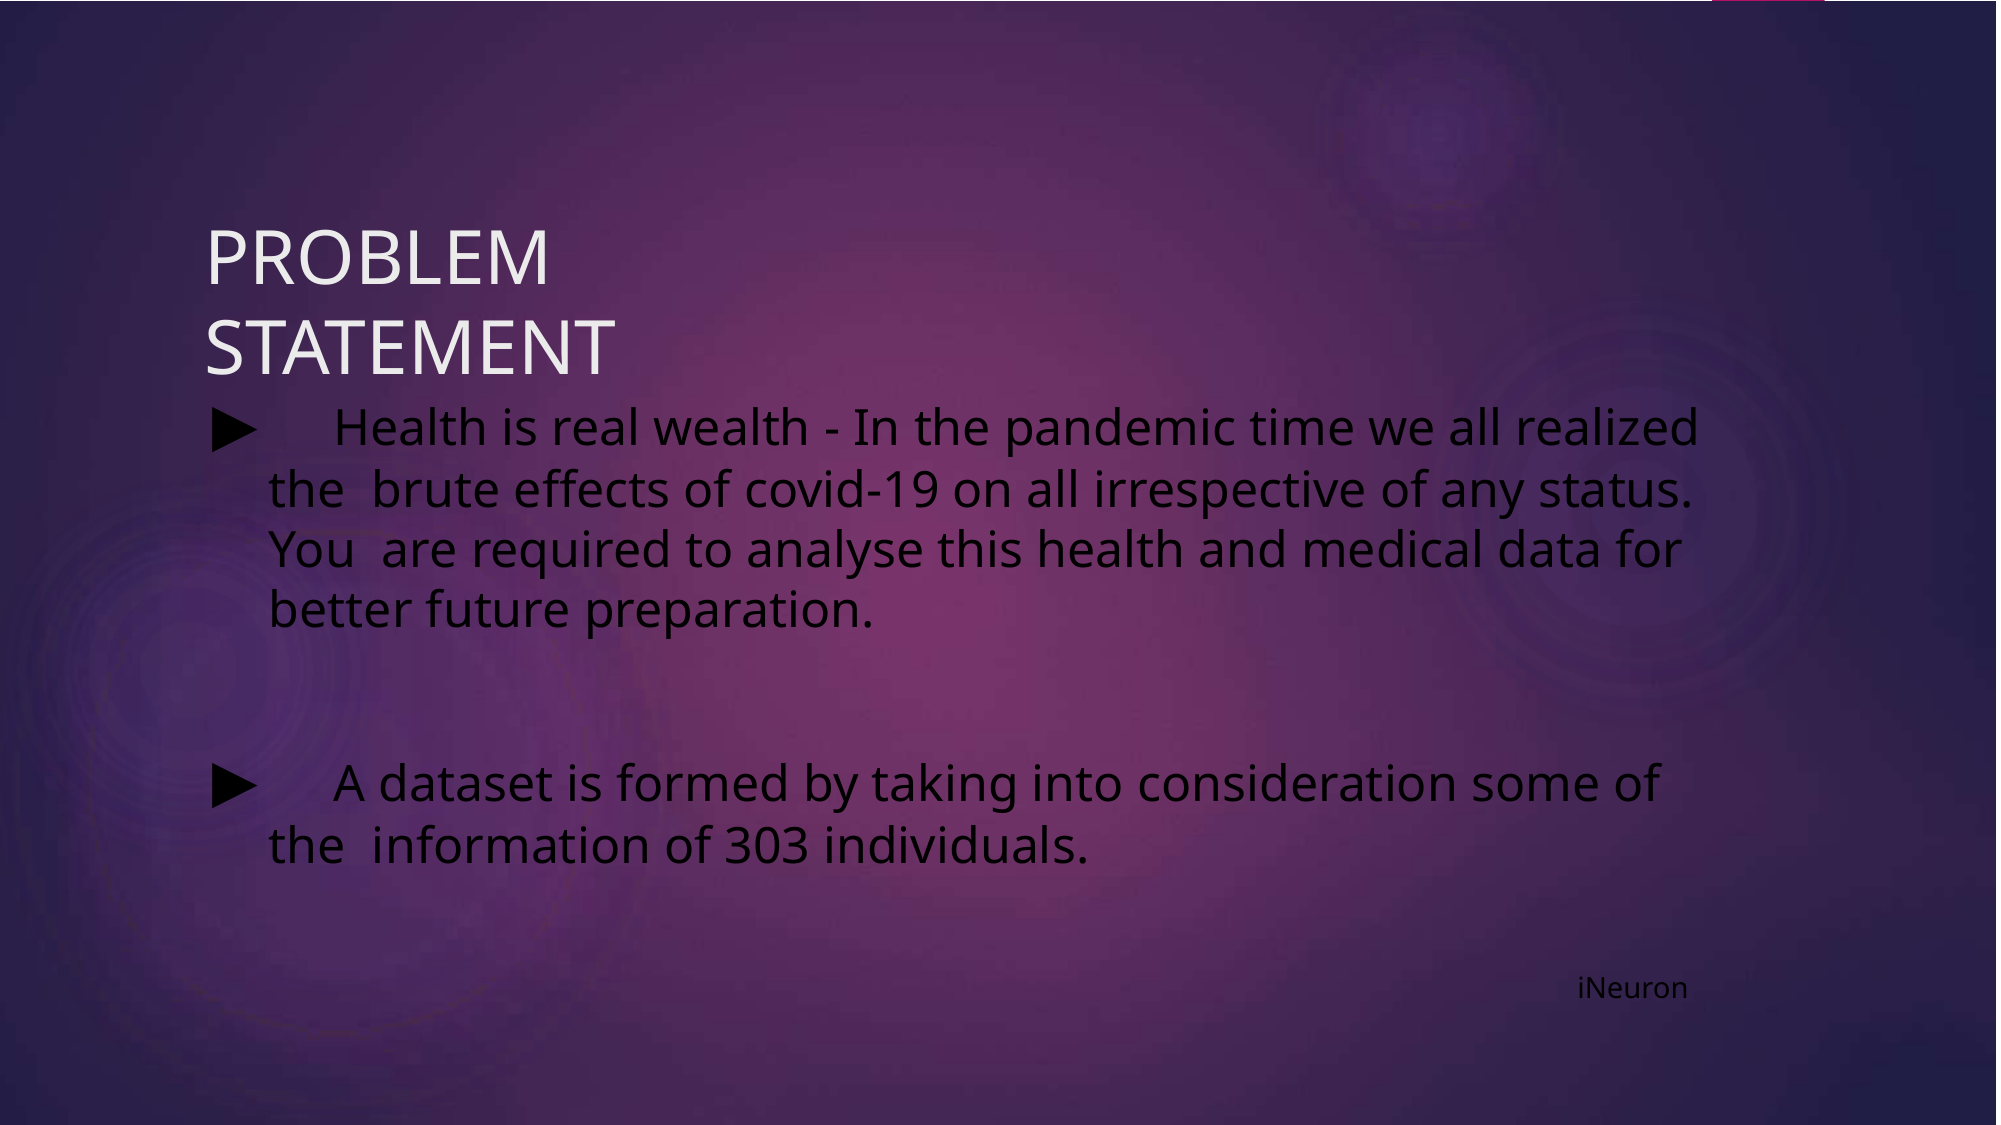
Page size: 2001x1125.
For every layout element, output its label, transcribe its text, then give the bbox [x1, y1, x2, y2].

text_box iNeuron [1562, 962, 1709, 1013]
picture [0, 1, 1996, 1125]
title PROBLEM STATEMENT [202, 207, 964, 398]
text_box ▶ Health is real wealth - In the pandemic time we all realized the brute effects of covid-19 on all irrespective of any status. You are required to analyse this health and medical data for better future preparation. ▶ A dataset is formed by taking into consideration some of the information of 303 individuals. [204, 384, 1787, 874]
